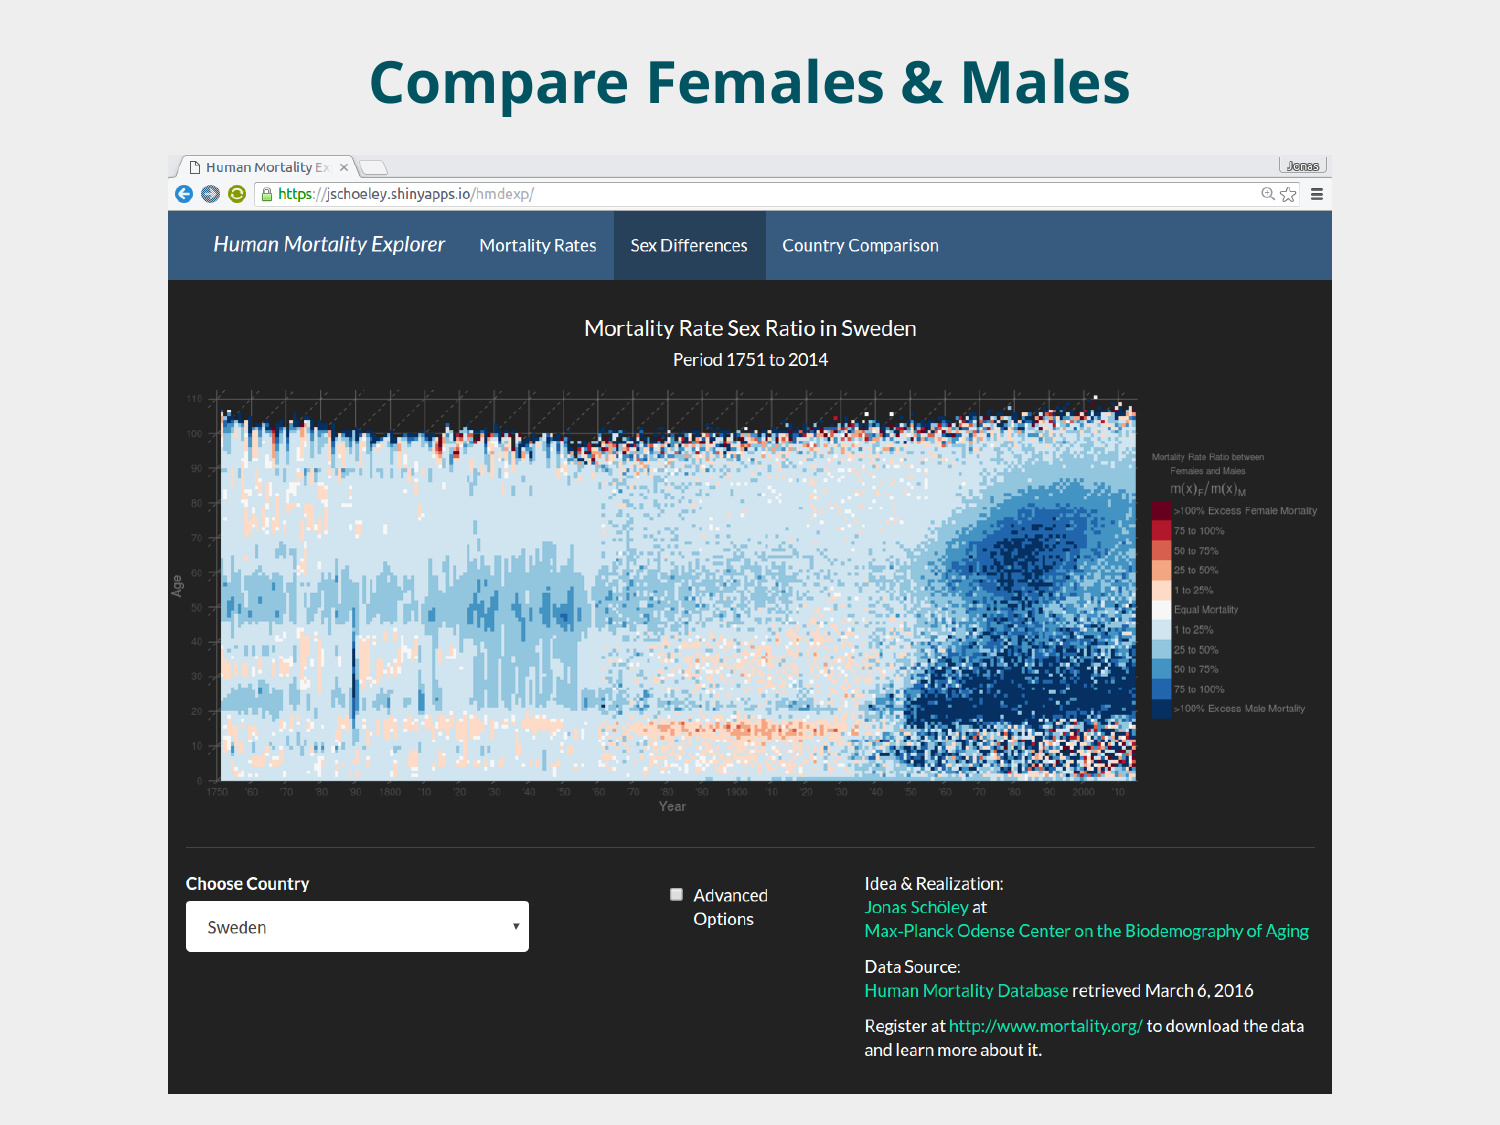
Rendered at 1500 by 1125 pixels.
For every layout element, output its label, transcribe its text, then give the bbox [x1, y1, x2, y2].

title Compare Females & Males [51, 30, 1449, 156]
picture [168, 155, 1332, 1094]
